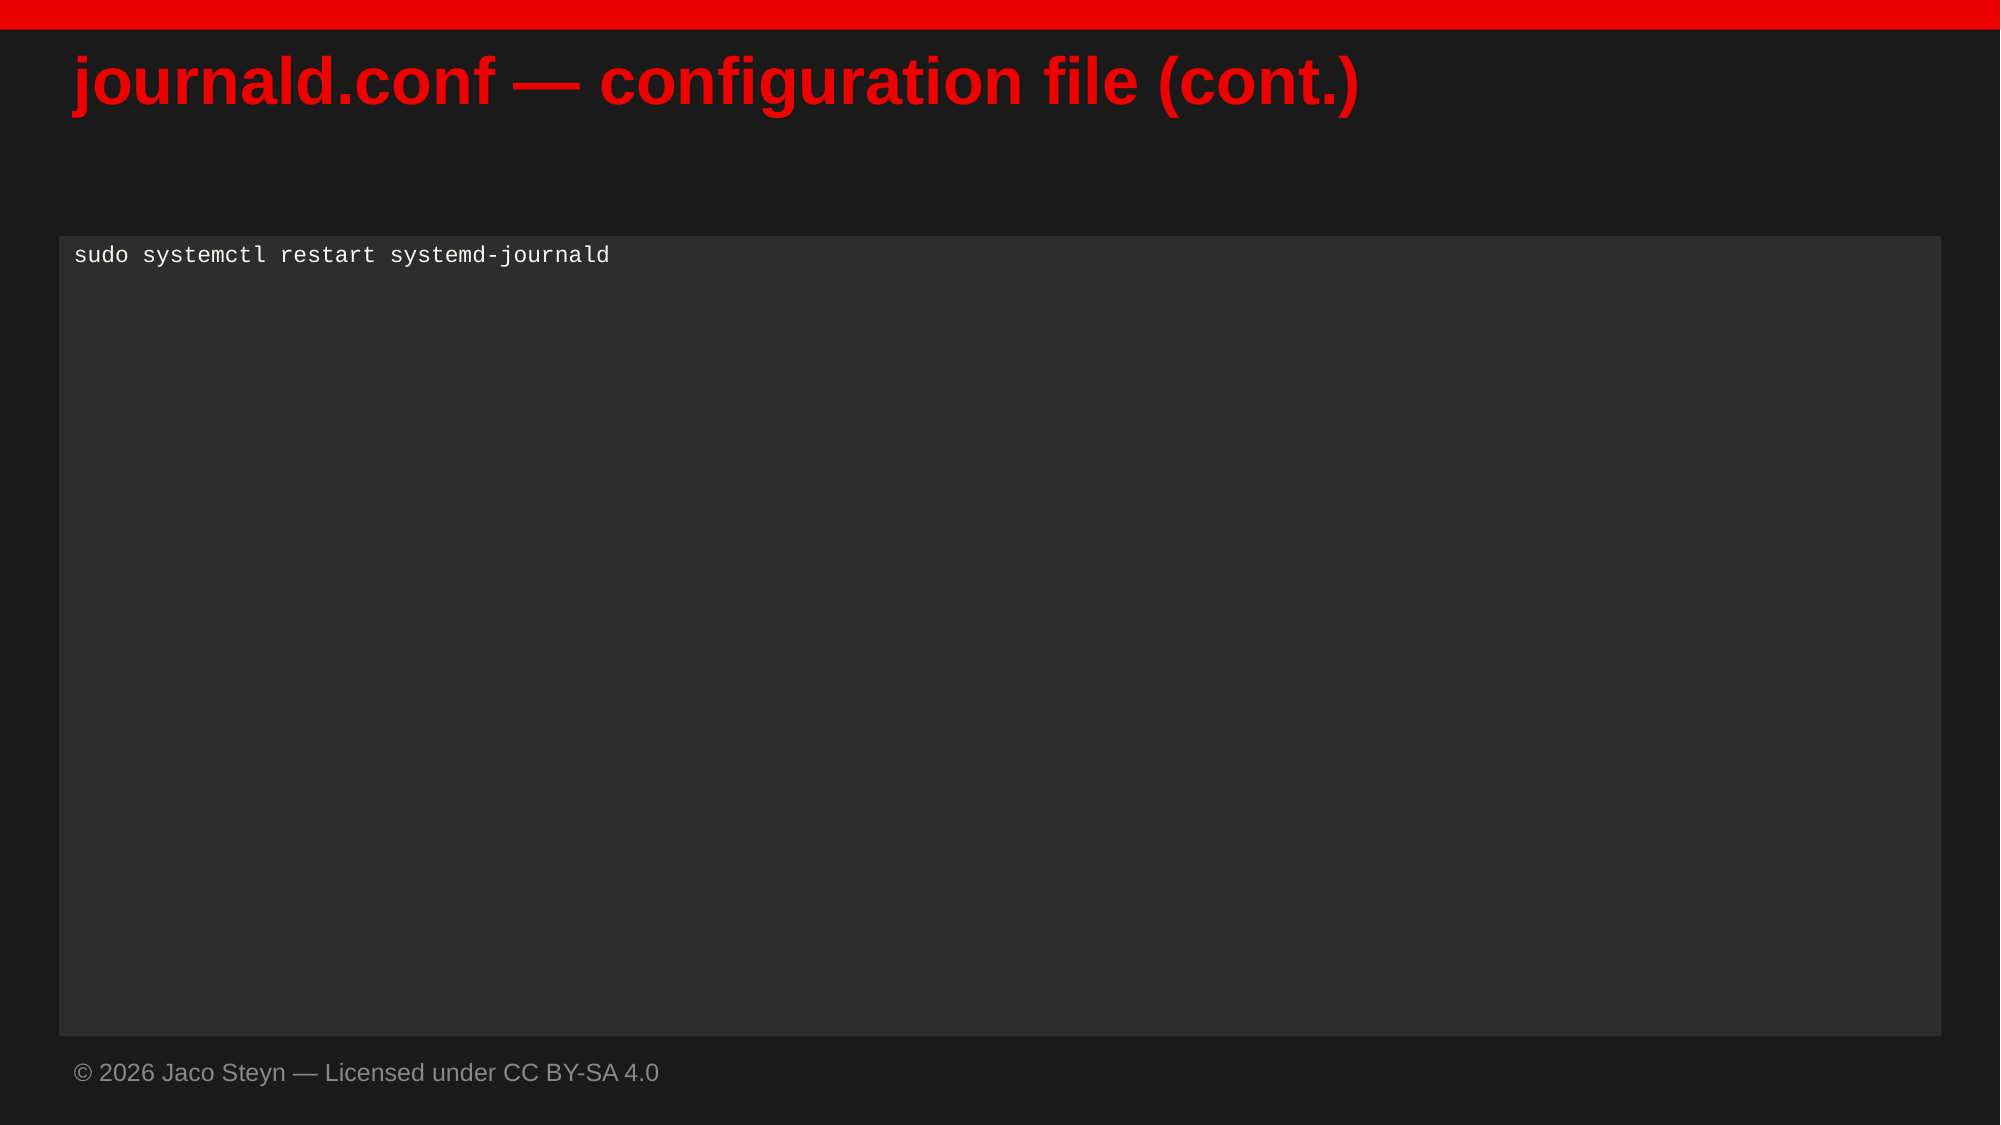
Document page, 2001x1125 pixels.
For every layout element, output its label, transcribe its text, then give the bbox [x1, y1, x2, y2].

text_box sudo systemctl restart systemd-journald [59, 236, 1942, 1037]
text_box [0, 0, 2001, 30]
text_box © 2026 Jaco Steyn — Licensed under CC BY-SA 4.0 [59, 1051, 1942, 1093]
text_box journald.conf — configuration file (cont.) [59, 36, 1942, 208]
